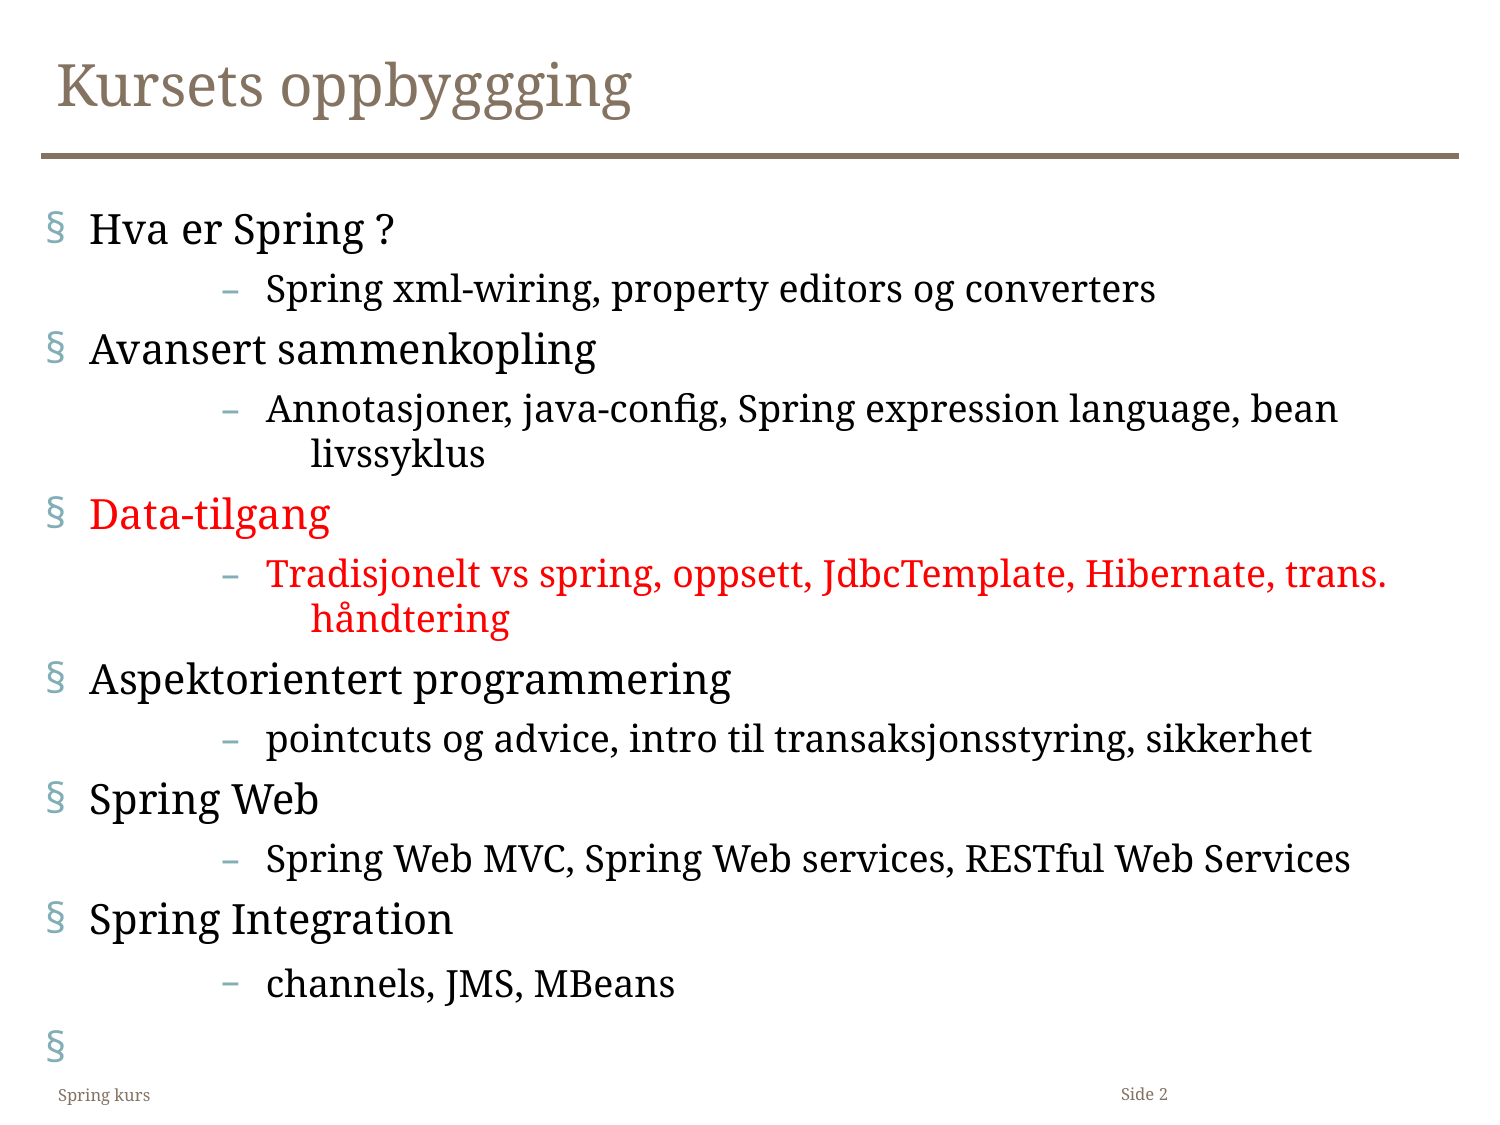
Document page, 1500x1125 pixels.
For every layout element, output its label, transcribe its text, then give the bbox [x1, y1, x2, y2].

list Hva er Spring ? Spring xml-wiring, property editors og converters Avansert sammenkopling Annotasjoner, java-config, Spring expression language, bean livssyklus Data-tilgang Tradisjonelt vs spring, oppsett, JdbcTemplate, Hibernate, trans. håndtering Aspektorientert programmering pointcuts og advice, intro til transaksjonsstyring, sikkerhet Spring Web Spring Web MVC, Spring Web services, RESTful Web Services Spring Integration channels, JMS, MBeans [30, 195, 1458, 1066]
text_box Spring kurs [43, 1066, 751, 1125]
text_box Side <number> [1105, 1066, 1457, 1125]
title Kursets oppbyggging [40, 27, 1459, 146]
